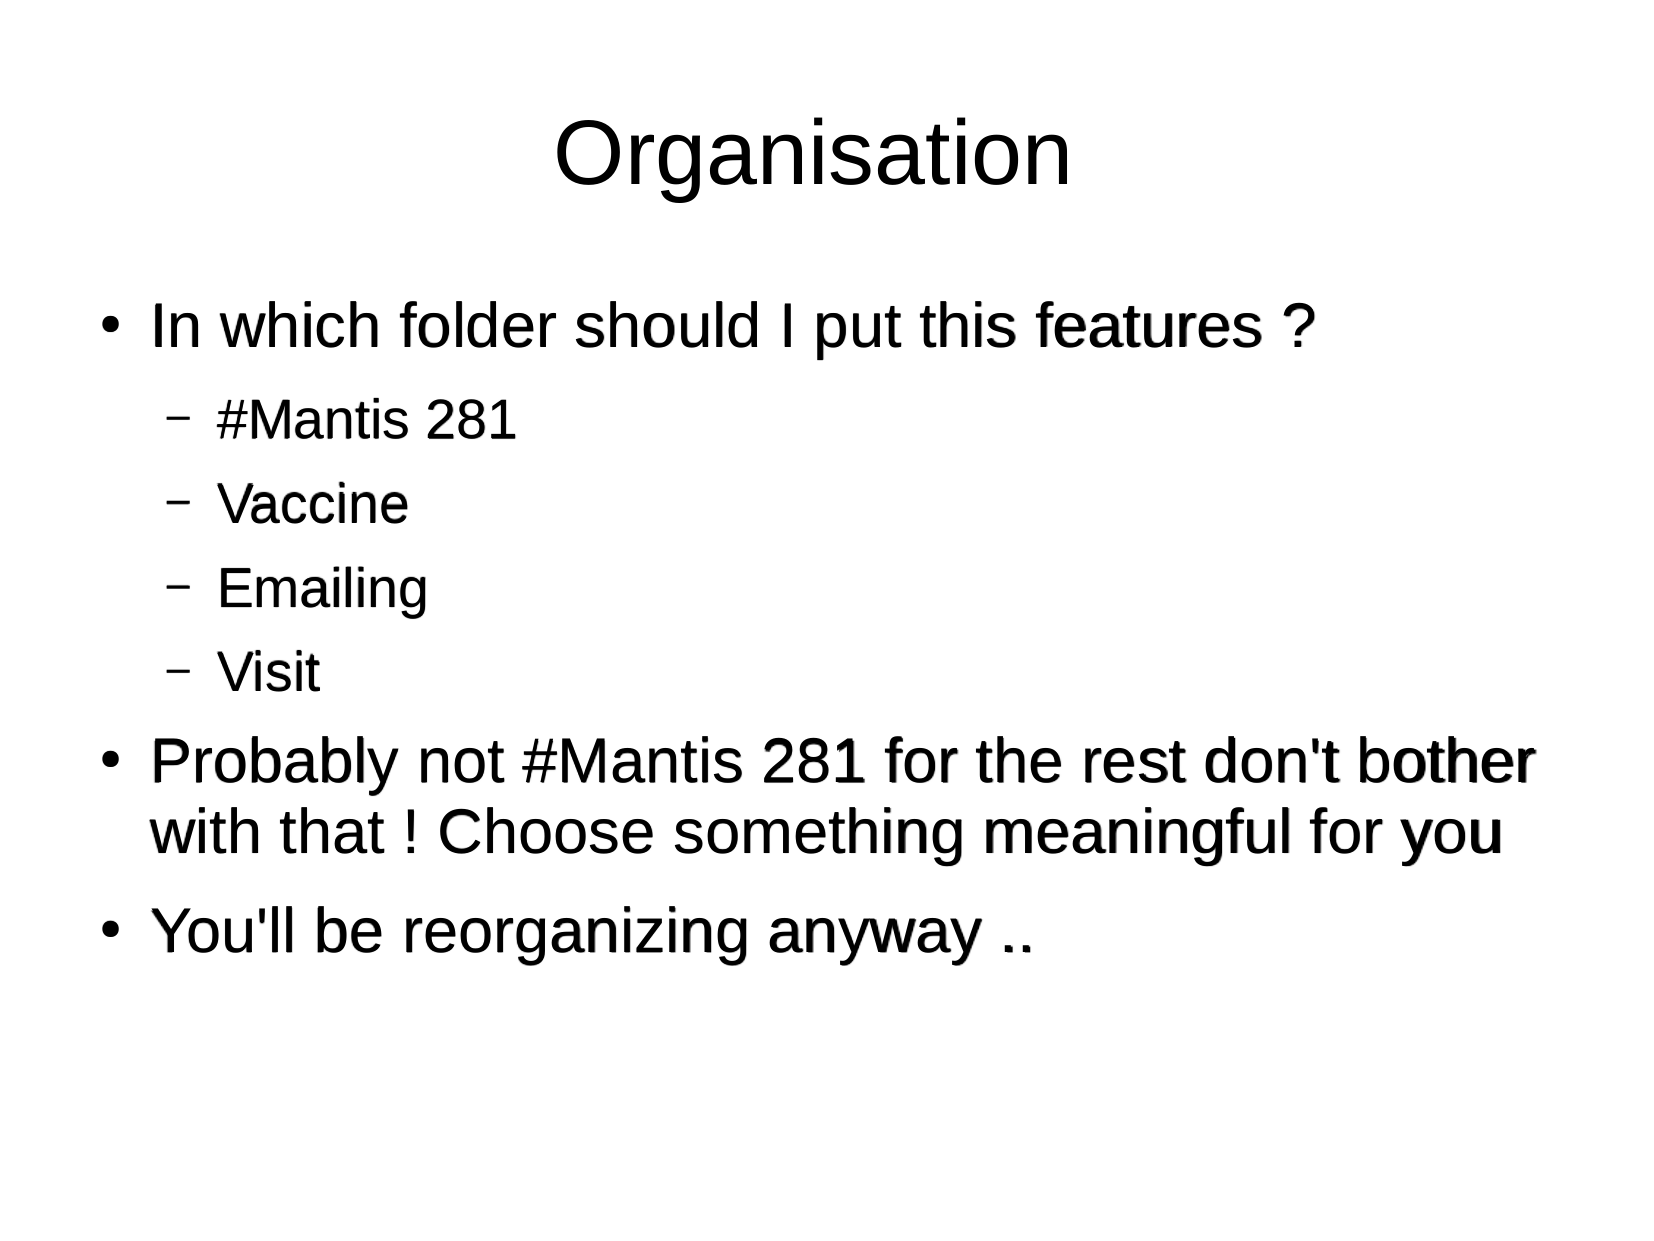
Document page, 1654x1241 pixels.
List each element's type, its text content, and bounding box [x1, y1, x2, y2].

title Organisation [82, 49, 1571, 257]
list In which folder should I put this features ? #Mantis 281 Vaccine Emailing Visit Probably not #Mantis 281 for the rest don't bother with that ! Choose something meaningful for you You'll be reorganizing anyway .. [82, 290, 1571, 1010]
